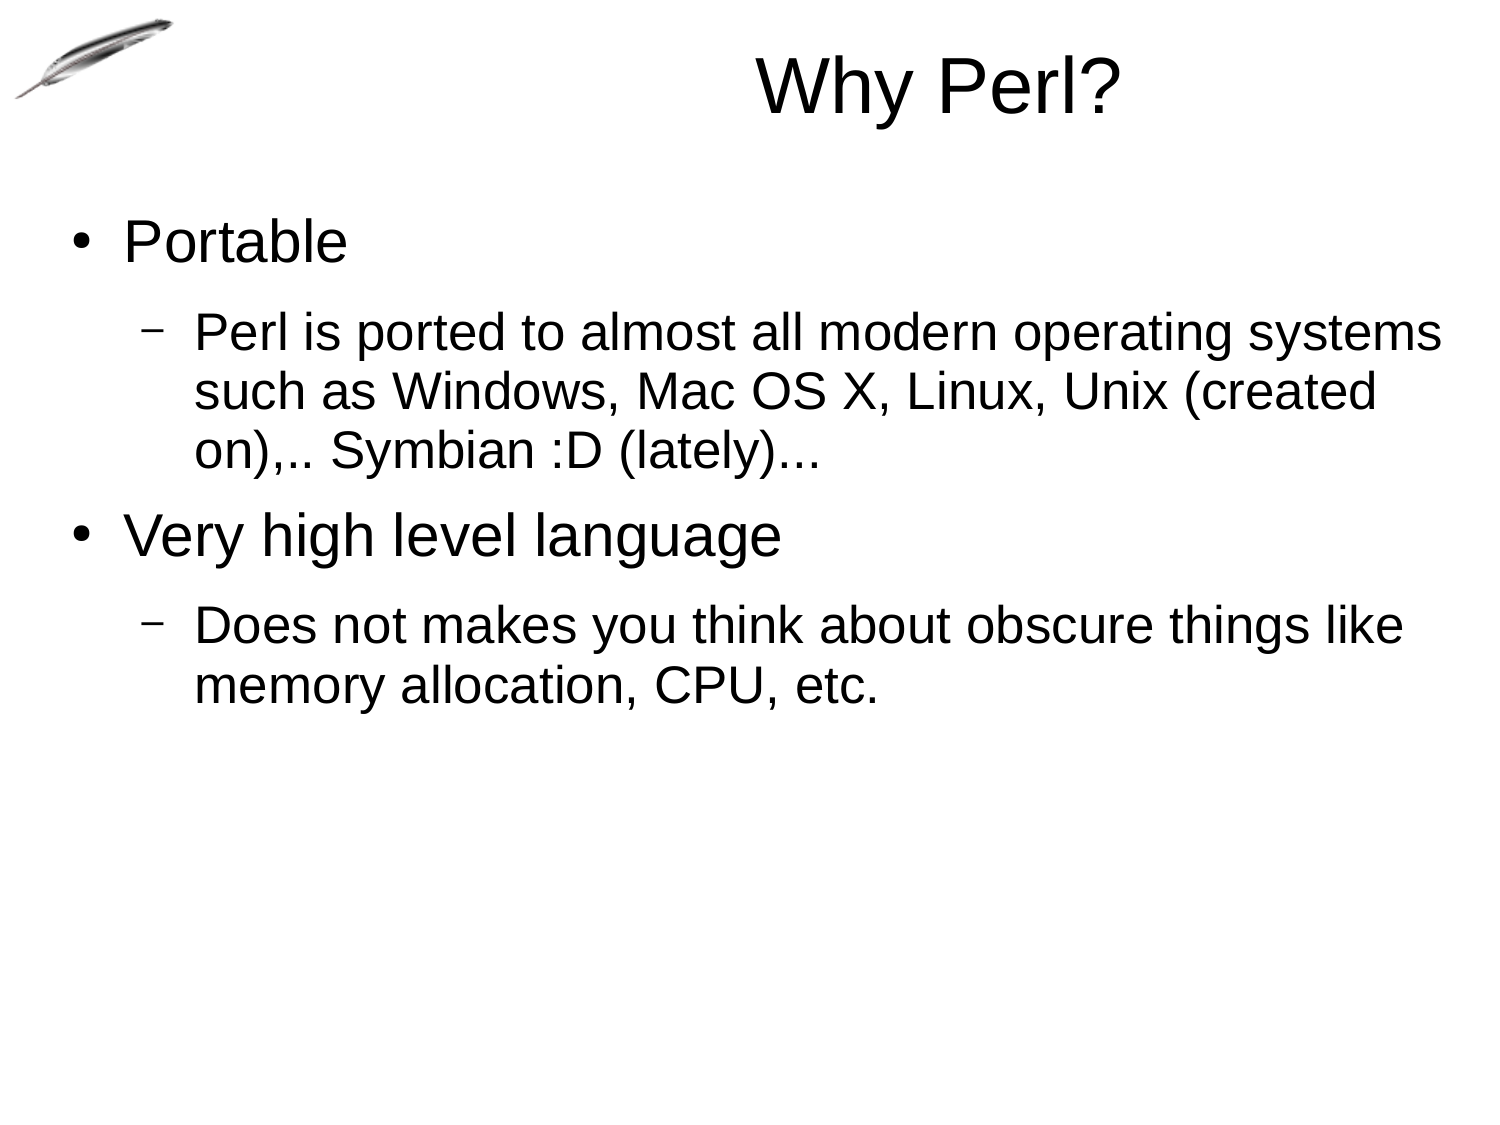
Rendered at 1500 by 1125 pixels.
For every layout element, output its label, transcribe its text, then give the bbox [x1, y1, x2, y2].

title Why Perl? [419, 0, 1459, 176]
list Portable Perl is ported to almost all modern operating systems such as Windows, Mac OS X, Linux, Unix (created on),.. Symbian :D (lately)... Very high level language Does not makes you think about obscure things like memory allocation, CPU, etc. [53, 207, 1447, 1084]
picture [11, 17, 179, 101]
